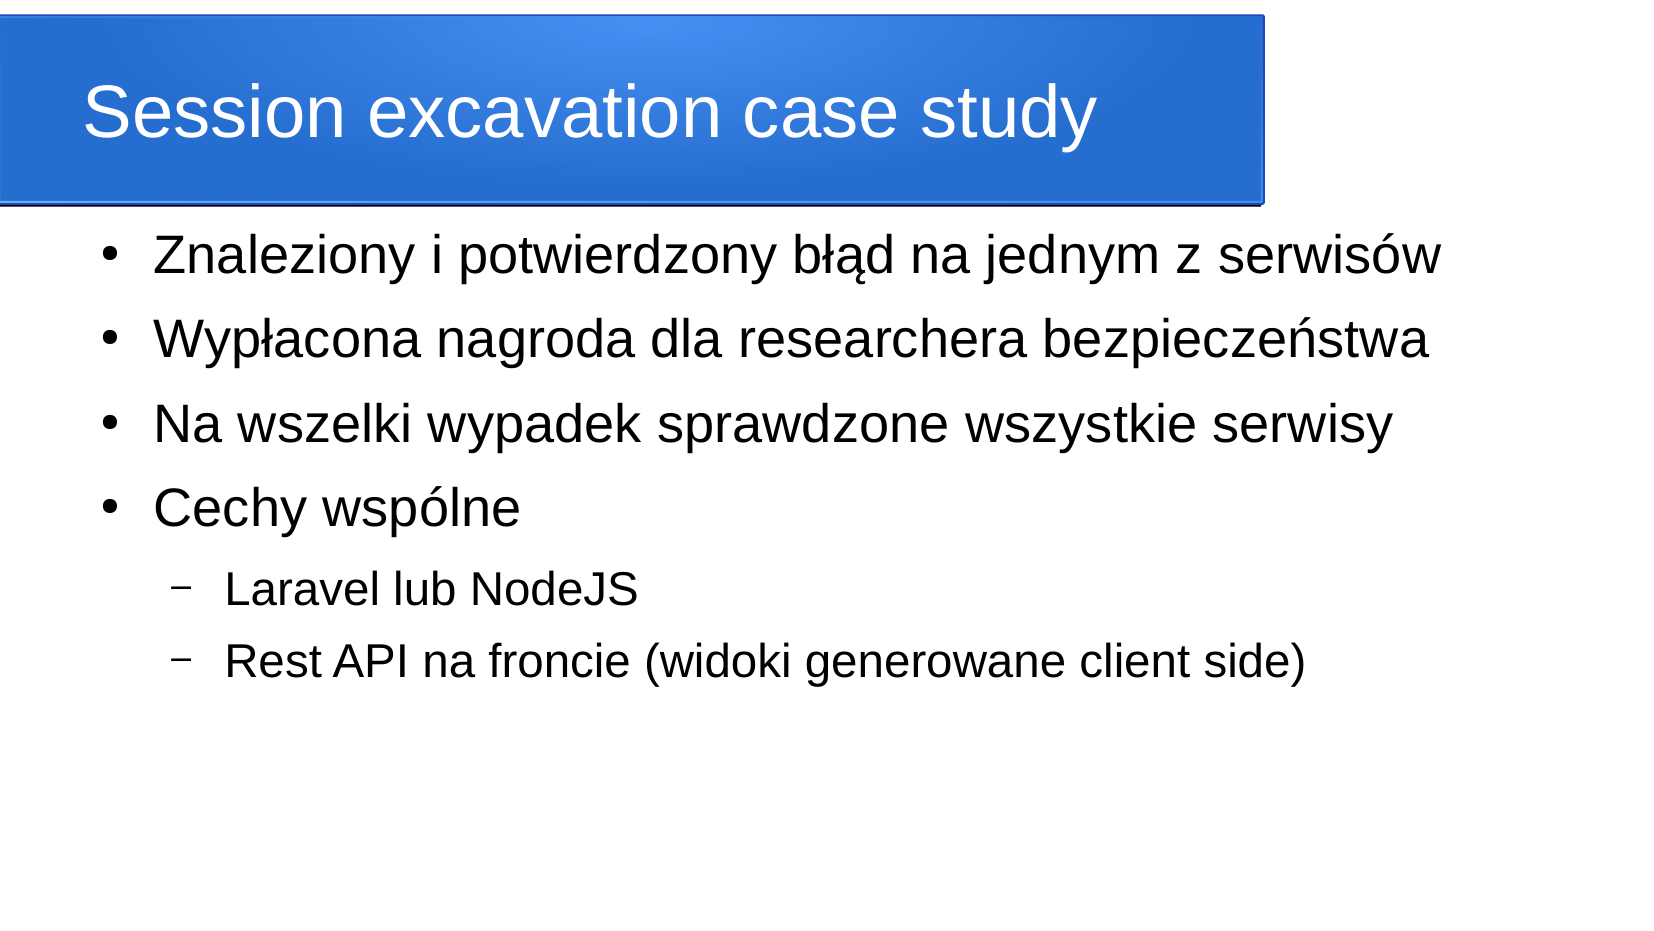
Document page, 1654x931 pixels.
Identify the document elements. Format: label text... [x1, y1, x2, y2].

title Session excavation case study [82, 35, 1235, 189]
list Znaleziony i potwierdzony błąd na jednym z serwisów Wypłacona nagroda dla researchera bezpieczeństwa Na wszelki wypadek sprawdzone wszystkie serwisy Cechy wspólne Laravel lub NodeJS Rest API na froncie (widoki generowane client side) [82, 224, 1571, 764]
